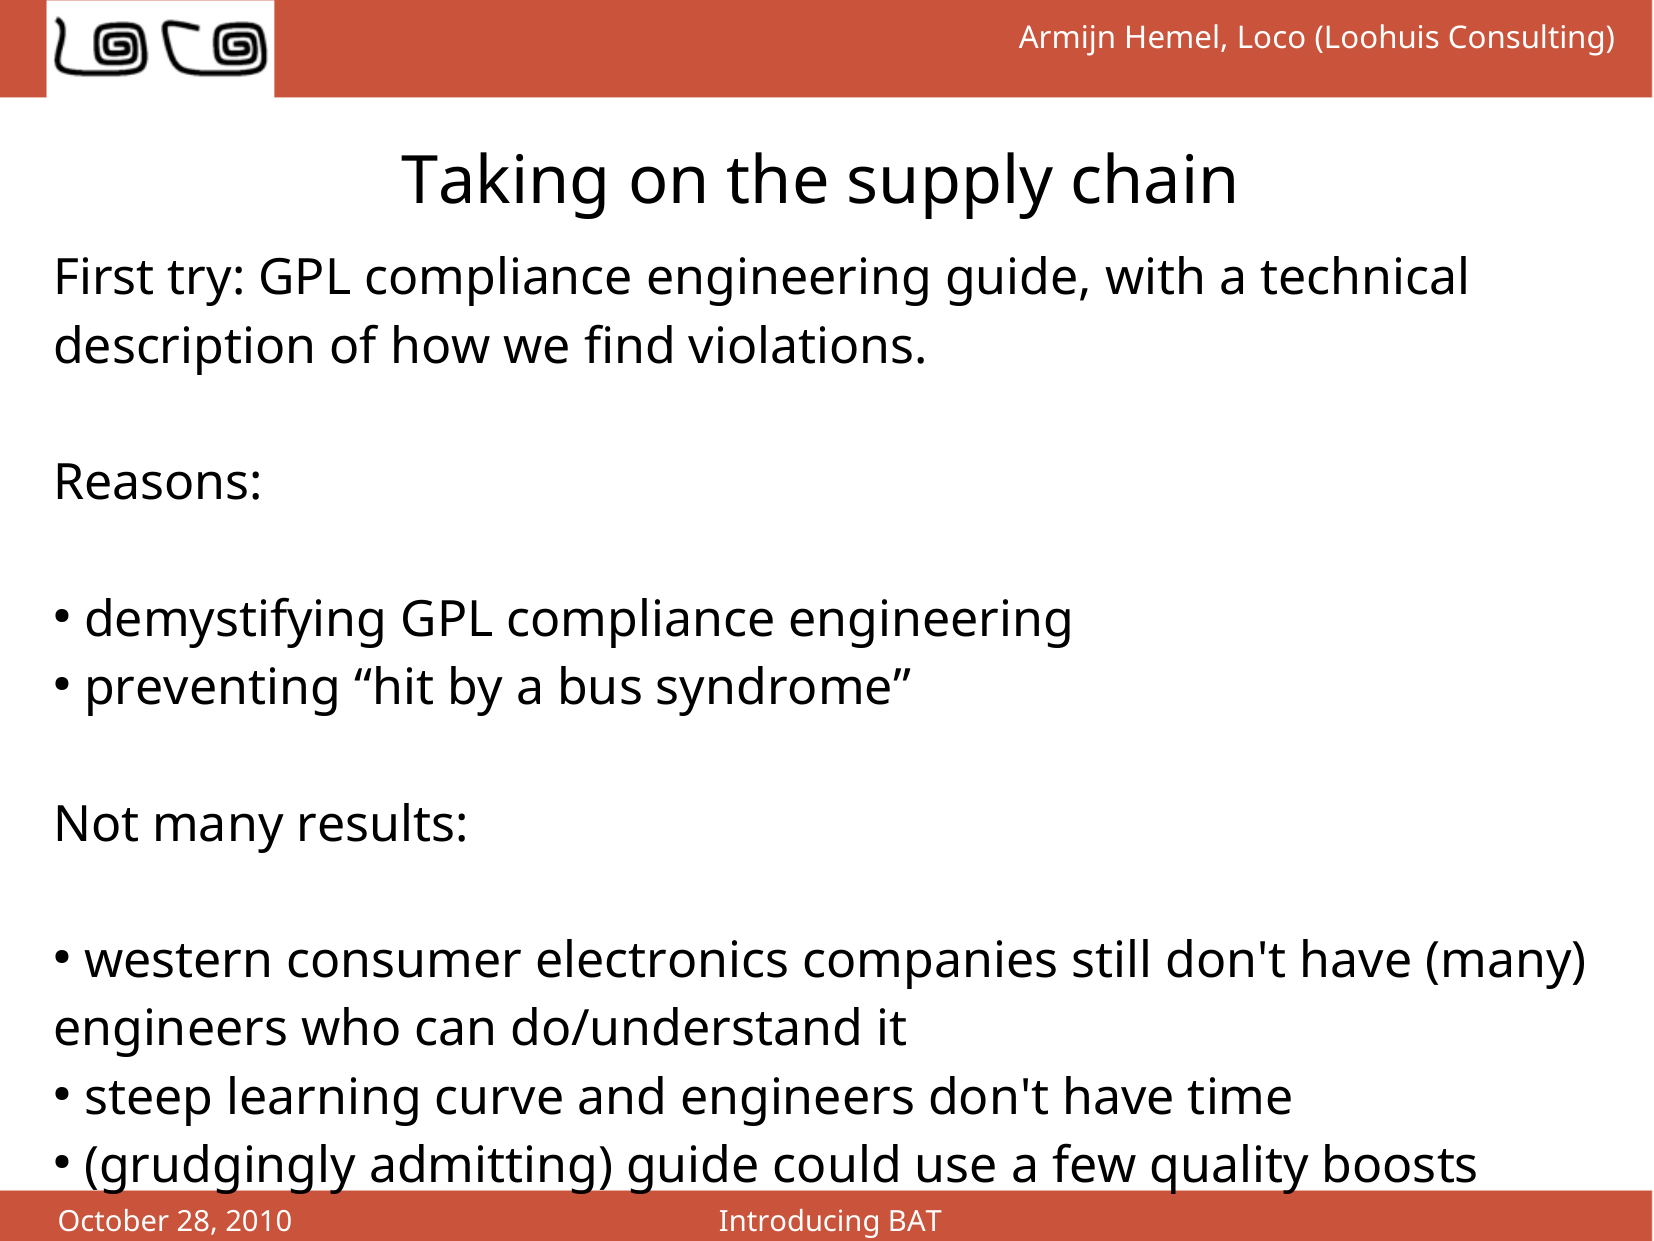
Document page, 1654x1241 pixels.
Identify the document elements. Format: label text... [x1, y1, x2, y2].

picture [0, 0, 1654, 1241]
subtitle First try: GPL compliance engineering guide, with a technical description of how we find violations. Reasons: demystifying GPL compliance engineering preventing “hit by a bus syndrome” Not many results: western consumer electronics companies still don't have (many) engineers who can do/understand it steep learning curve and engineers don't have time (grudgingly admitting) guide could use a few quality boosts [53, 265, 1595, 1173]
title Taking on the supply chain [47, 125, 1595, 229]
